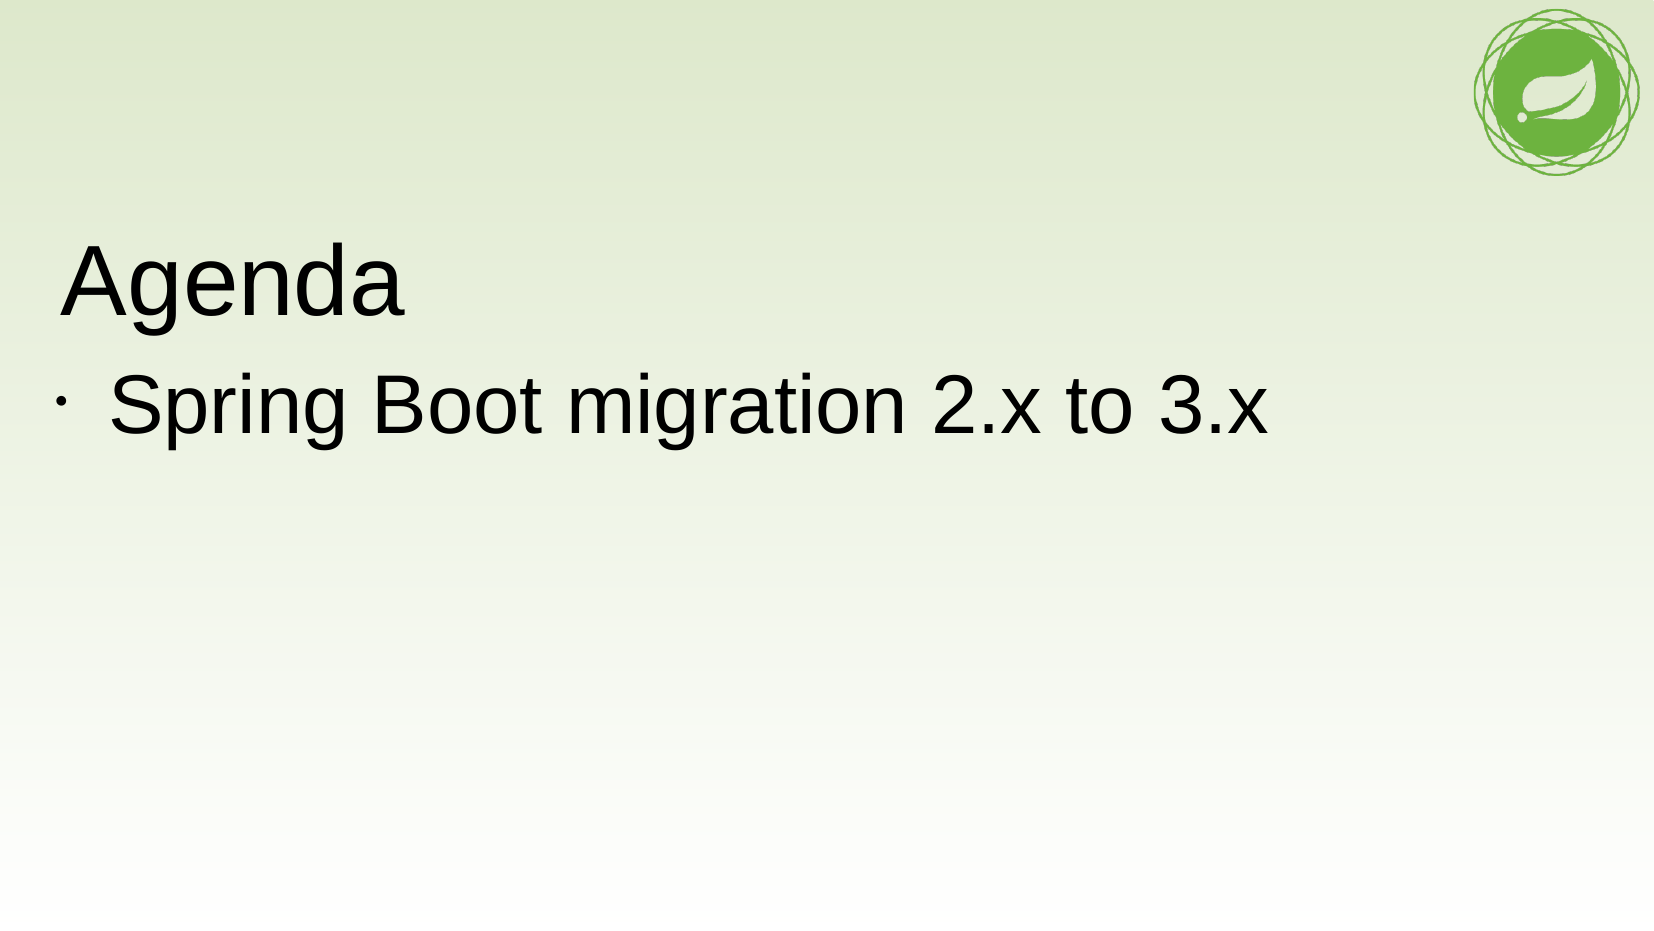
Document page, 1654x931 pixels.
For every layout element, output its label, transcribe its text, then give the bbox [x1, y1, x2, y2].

picture [1472, 7, 1641, 177]
list Agenda Spring Boot migration 2.x to 3.x [37, 225, 1613, 901]
